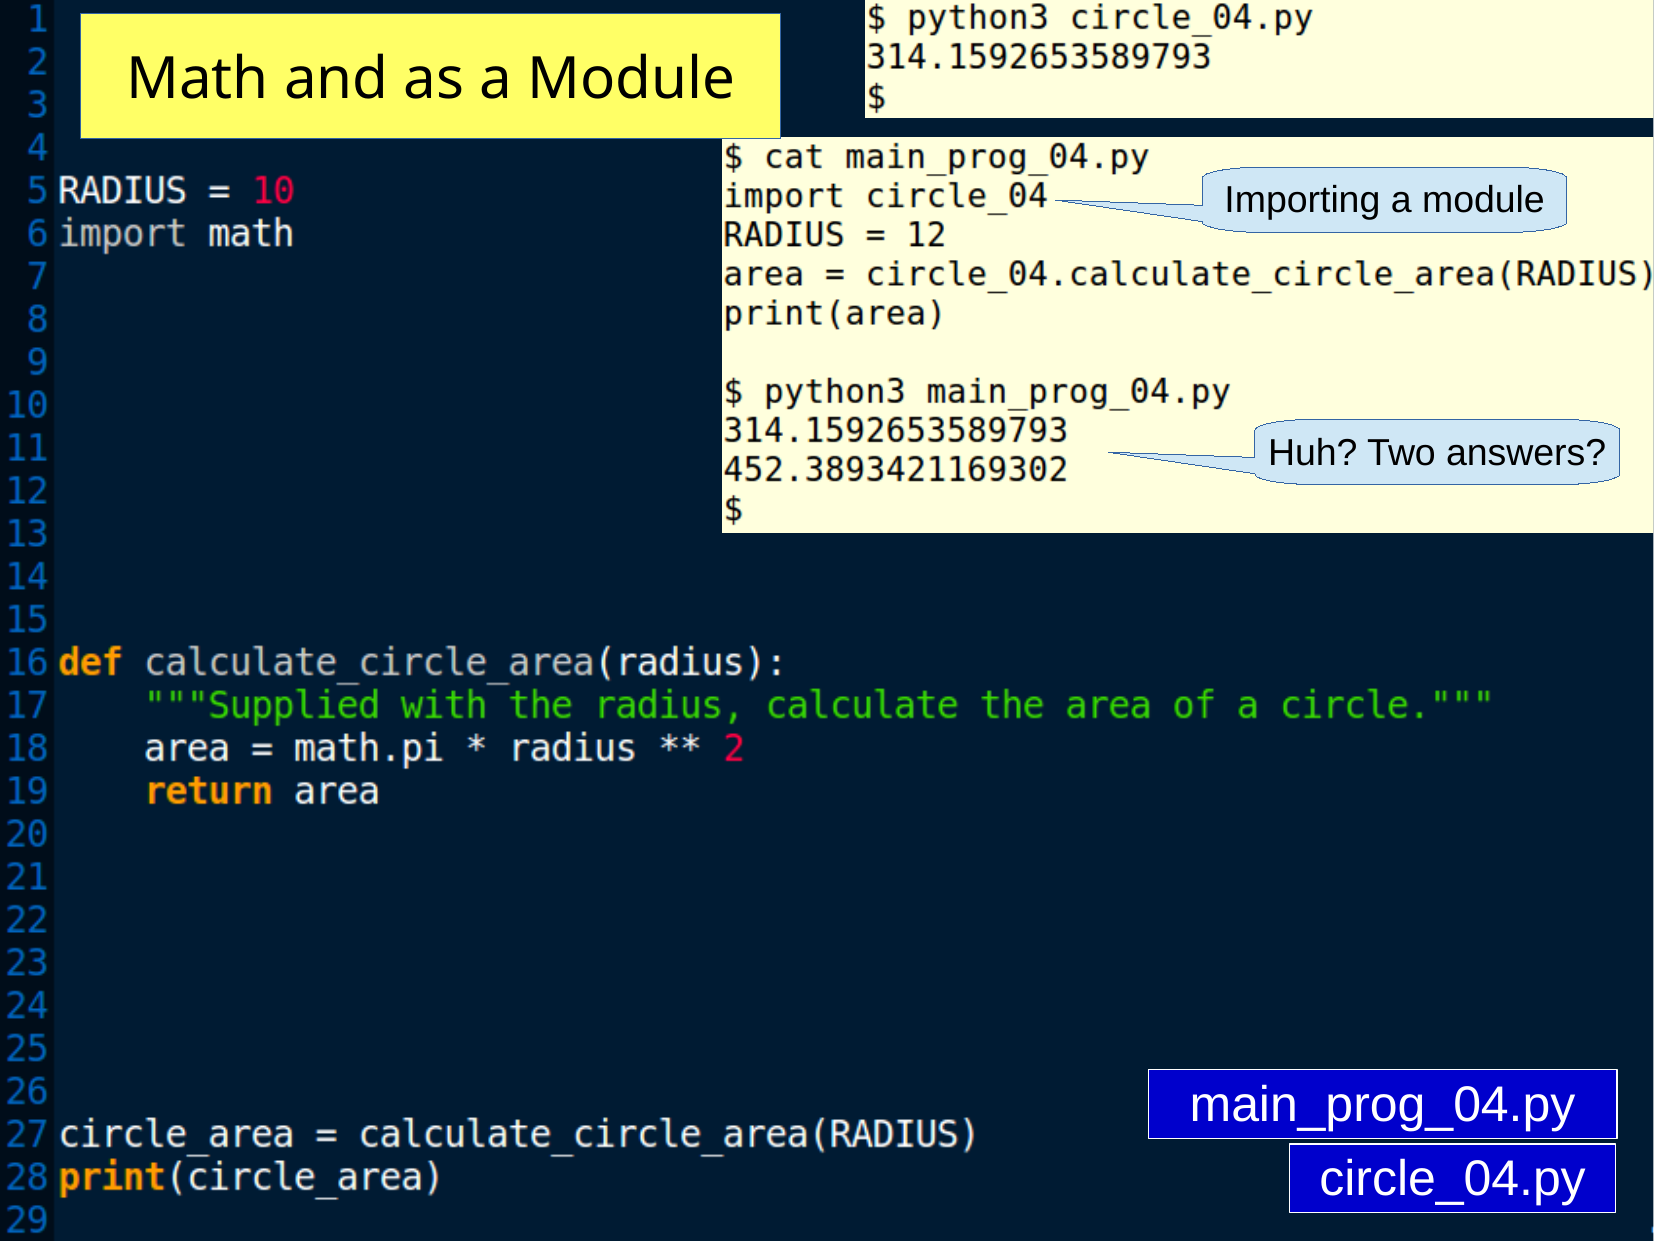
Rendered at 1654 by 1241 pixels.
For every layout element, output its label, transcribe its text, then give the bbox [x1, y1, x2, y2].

text_box main_prog_04.py [1148, 1069, 1618, 1139]
text_box Math and as a Module [80, 13, 781, 139]
text_box Importing a module [1055, 167, 1567, 233]
text_box Huh? Two answers? [1108, 419, 1620, 485]
text_box circle_04.py [1289, 1144, 1616, 1213]
picture [0, 0, 1654, 1241]
